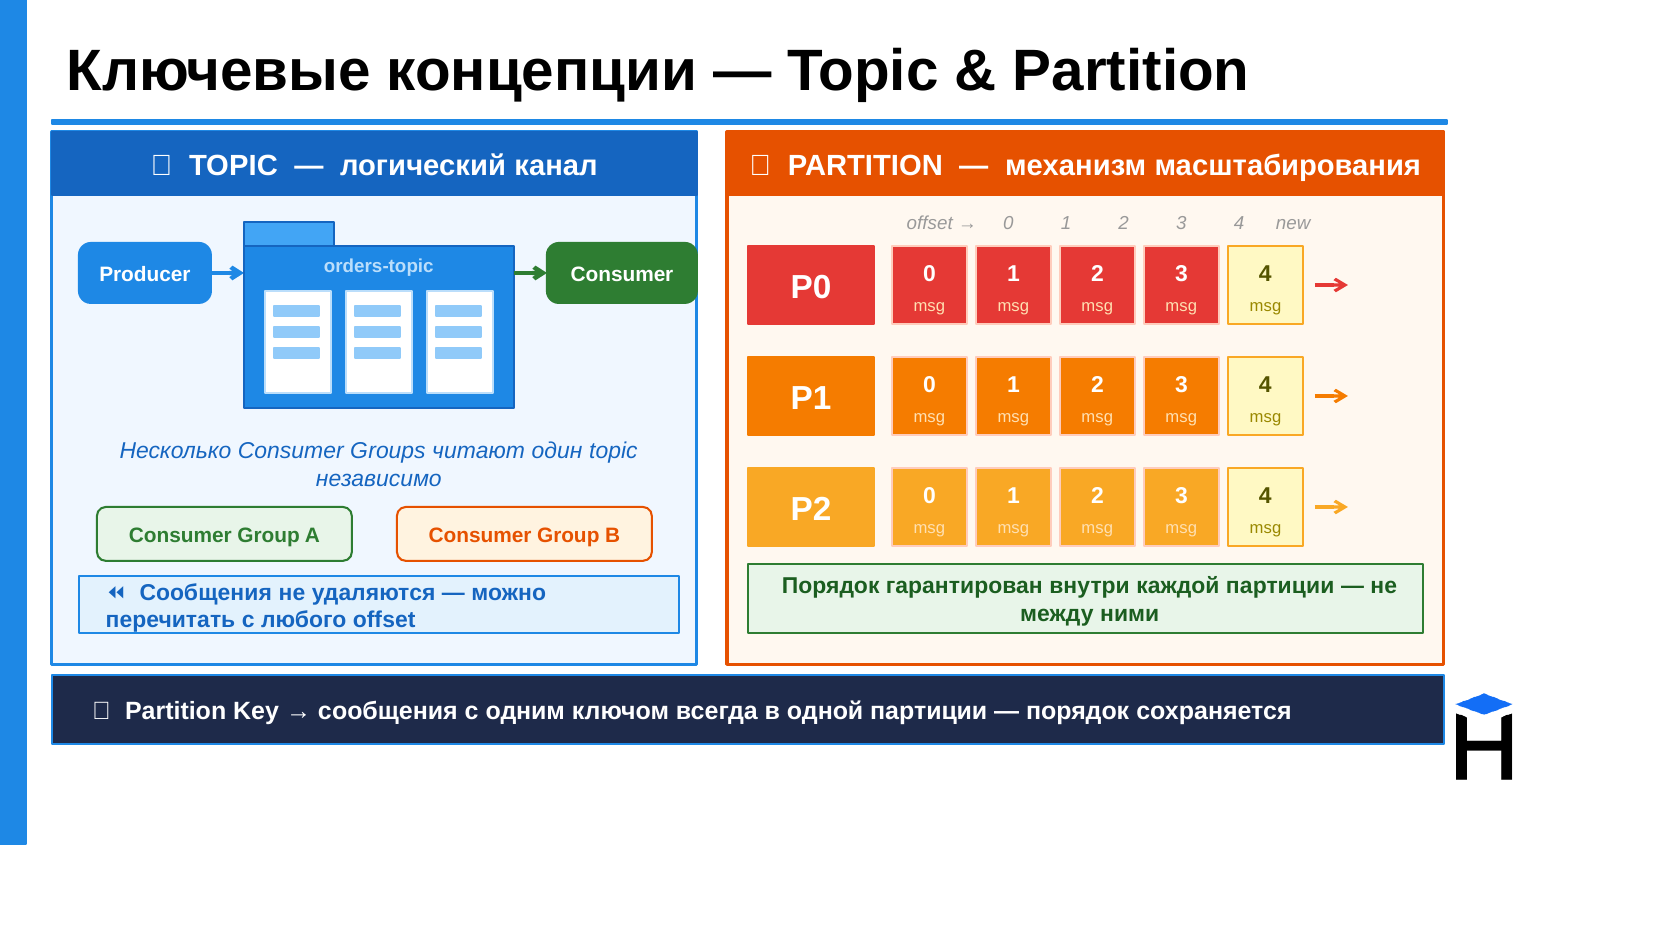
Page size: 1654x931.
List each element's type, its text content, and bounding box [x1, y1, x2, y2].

text_box msg [1059, 399, 1135, 432]
text_box msg [891, 510, 967, 543]
text_box P1 [747, 356, 874, 435]
text_box 2 [1059, 251, 1135, 288]
text_box Несколько Consumer Groups читают один topic независимо [78, 435, 679, 492]
text_box [51, 674, 77, 744]
text_box msg [1227, 510, 1303, 543]
text_box 0 [891, 473, 967, 510]
text_box P2 [747, 468, 874, 546]
text_box 2 [1059, 473, 1135, 510]
text_box [1428, 674, 1444, 744]
text_box [51, 195, 697, 665]
text_box 3 [1143, 473, 1219, 510]
text_box msg [891, 399, 967, 432]
picture [1455, 693, 1513, 781]
text_box 0 [891, 251, 967, 288]
text_box 2 [1059, 363, 1135, 399]
text_box 4 [1227, 363, 1303, 399]
text_box msg [1059, 510, 1135, 543]
text_box 4 [1227, 473, 1303, 510]
text_box msg [975, 288, 1051, 321]
text_box msg [1143, 510, 1219, 543]
text_box msg [975, 510, 1051, 543]
text_box Consumer Group B [396, 506, 652, 561]
text_box msg [975, 399, 1051, 432]
text_box 3 [1143, 363, 1219, 399]
text_box msg [1227, 399, 1303, 432]
text_box msg [1143, 288, 1219, 321]
text_box msg [1227, 288, 1303, 321]
text_box 📁 TOPIC — логический канал [51, 131, 697, 195]
text_box [0, 0, 27, 844]
text_box Порядок гарантирован внутри каждой партиции — не между ними [762, 563, 1417, 633]
text_box 1 [975, 251, 1051, 288]
text_box P0 [747, 246, 874, 324]
text_box 1 [975, 473, 1051, 510]
text_box 4 [1227, 251, 1303, 288]
text_box 1 [975, 363, 1051, 399]
text_box ⏪ Сообщения не удаляются — можно перечитать с любого offset [90, 576, 676, 633]
text_box 3 [1143, 251, 1219, 288]
text_box Consumer [546, 242, 697, 303]
text_box 🔑 Partition Key → сообщения с одним ключом всегда в одной партиции — порядок сохраняется [77, 674, 1428, 744]
text_box orders-topic [243, 245, 514, 285]
text_box Ключевые концепции — Topic & Partition [51, 17, 1447, 117]
text_box msg [891, 288, 967, 321]
text_box 🔀 PARTITION — механизм масштабирования [726, 131, 1444, 195]
text_box msg [1143, 399, 1219, 432]
text_box 0 [891, 363, 967, 399]
text_box Producer [78, 242, 211, 303]
text_box Consumer Group A [96, 506, 352, 561]
text_box offset → 0 1 2 3 4 new [891, 203, 1429, 240]
text_box [51, 119, 1447, 125]
text_box [726, 195, 1444, 665]
text_box msg [1059, 288, 1135, 321]
